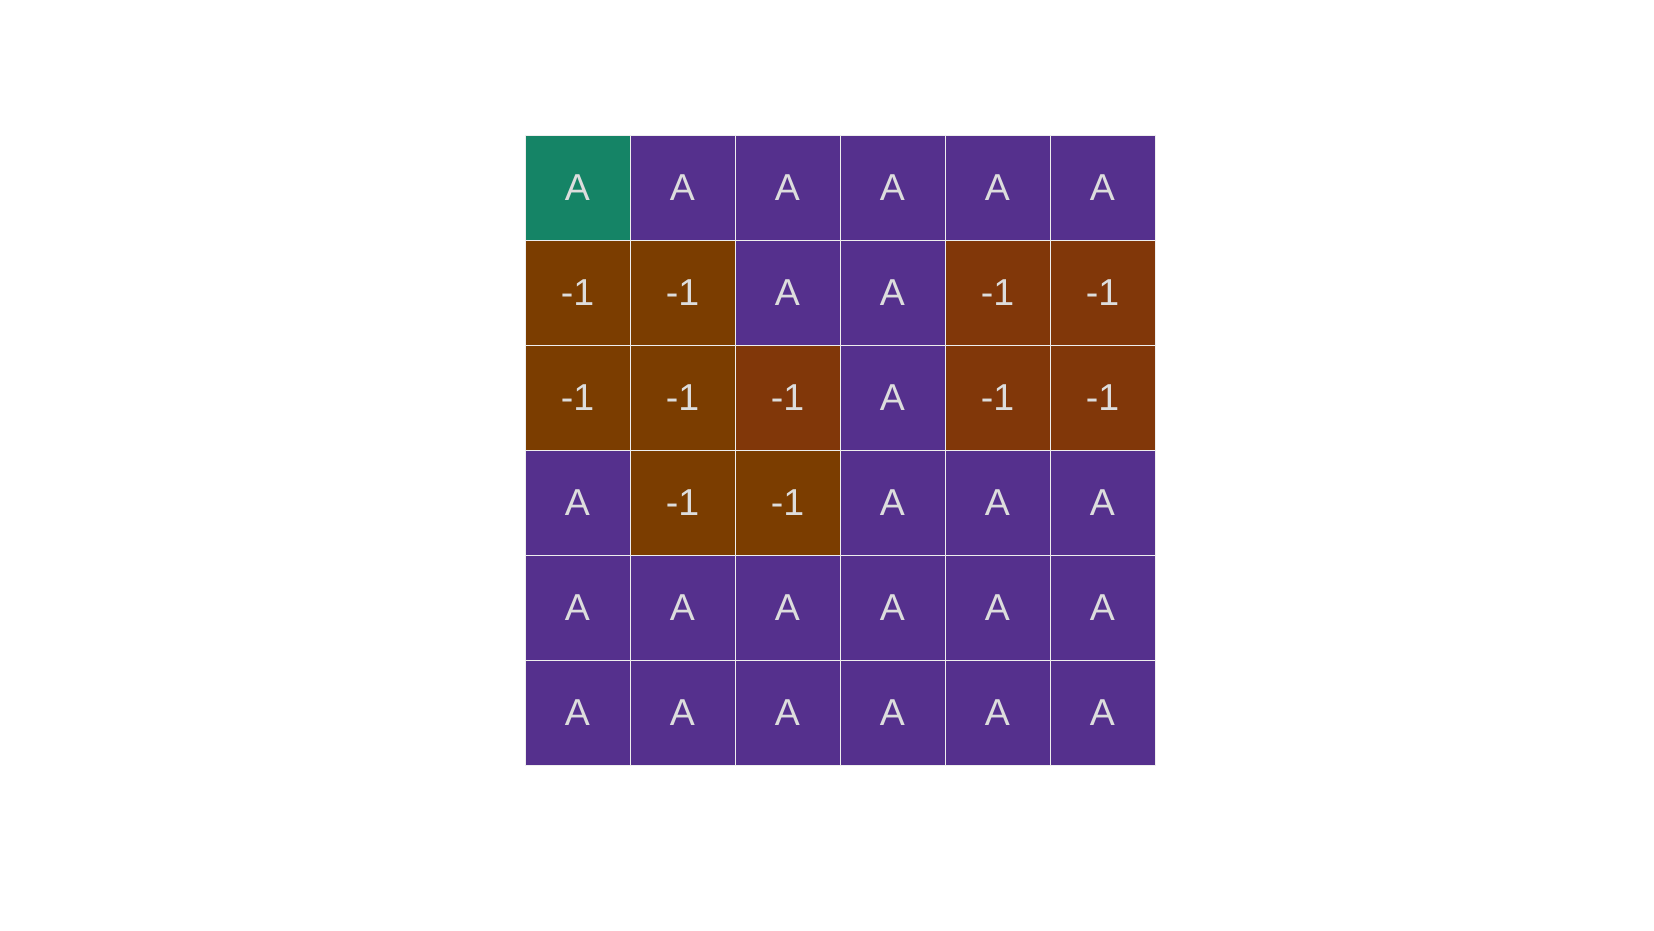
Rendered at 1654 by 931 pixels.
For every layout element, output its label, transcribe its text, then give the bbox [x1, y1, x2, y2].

text_box A [735, 555, 840, 660]
text_box -1 [1050, 240, 1156, 345]
text_box A [945, 450, 1050, 555]
text_box A [840, 660, 945, 766]
text_box A [840, 555, 945, 660]
text_box A [840, 135, 945, 240]
text_box A [735, 660, 840, 766]
text_box A [525, 450, 630, 555]
text_box A [735, 135, 840, 240]
text_box A [525, 135, 630, 240]
text_box -1 [630, 450, 735, 555]
text_box A [525, 660, 630, 766]
text_box A [735, 240, 840, 345]
text_box A [945, 555, 1050, 660]
text_box A [840, 450, 945, 555]
text_box -1 [630, 240, 735, 345]
text_box -1 [525, 240, 630, 345]
text_box -1 [735, 450, 840, 555]
text_box A [1050, 660, 1156, 766]
text_box A [945, 660, 1050, 766]
text_box -1 [1050, 345, 1156, 450]
text_box A [525, 555, 630, 660]
text_box A [1050, 450, 1156, 555]
text_box A [945, 135, 1050, 240]
text_box A [1050, 135, 1156, 240]
text_box -1 [945, 345, 1050, 450]
text_box A [630, 660, 735, 766]
text_box -1 [630, 345, 735, 450]
text_box A [1050, 555, 1156, 660]
text_box -1 [735, 345, 840, 450]
text_box A [840, 240, 945, 345]
text_box A [630, 135, 735, 240]
text_box -1 [525, 345, 630, 450]
text_box A [840, 345, 945, 450]
text_box A [630, 555, 735, 660]
text_box -1 [945, 240, 1050, 345]
